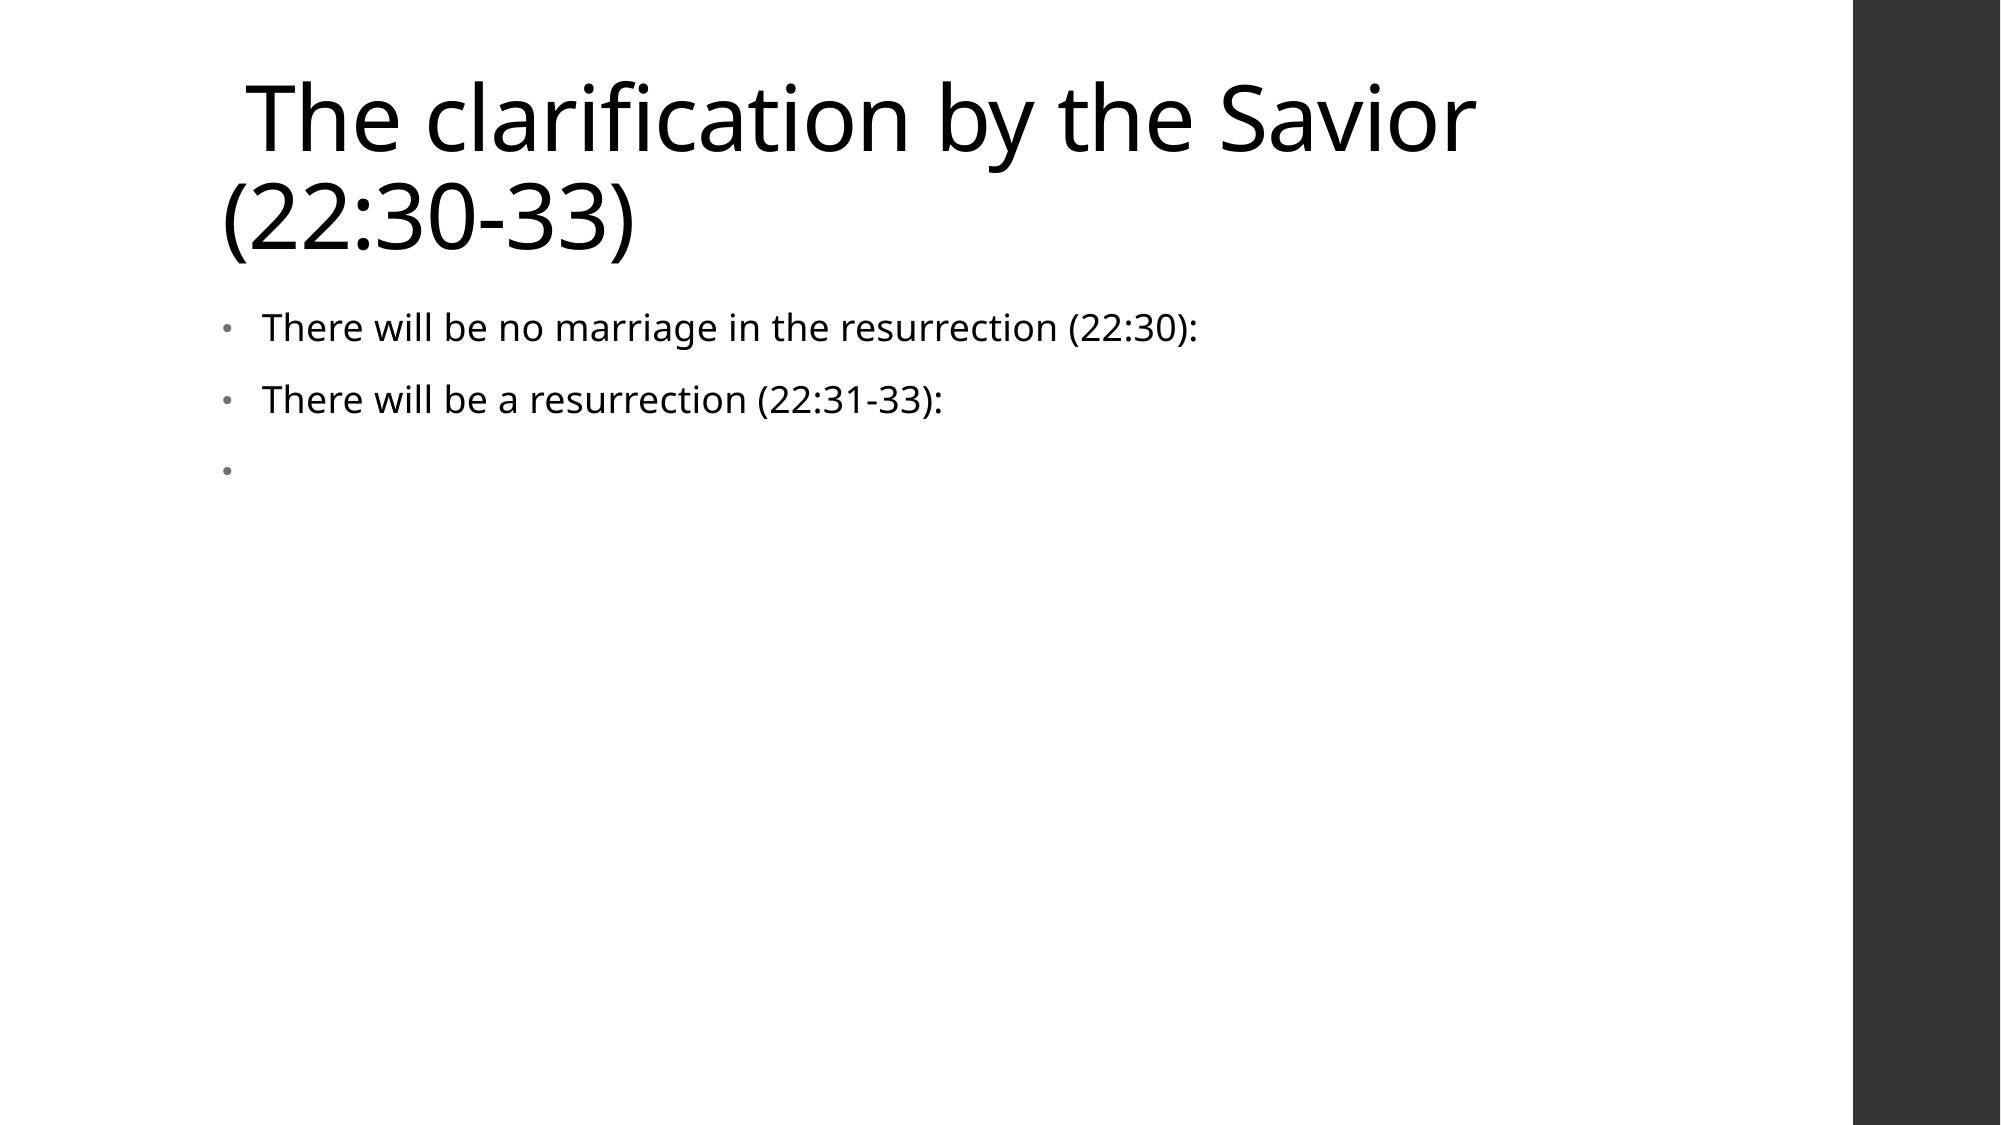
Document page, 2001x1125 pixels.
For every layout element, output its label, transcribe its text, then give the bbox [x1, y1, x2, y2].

list There will be no marriage in the resurrection (22:30): There will be a resurrection (22:31-33): [206, 299, 1617, 1014]
title The clarification by the Savior (22:30-33) [206, 60, 1797, 278]
